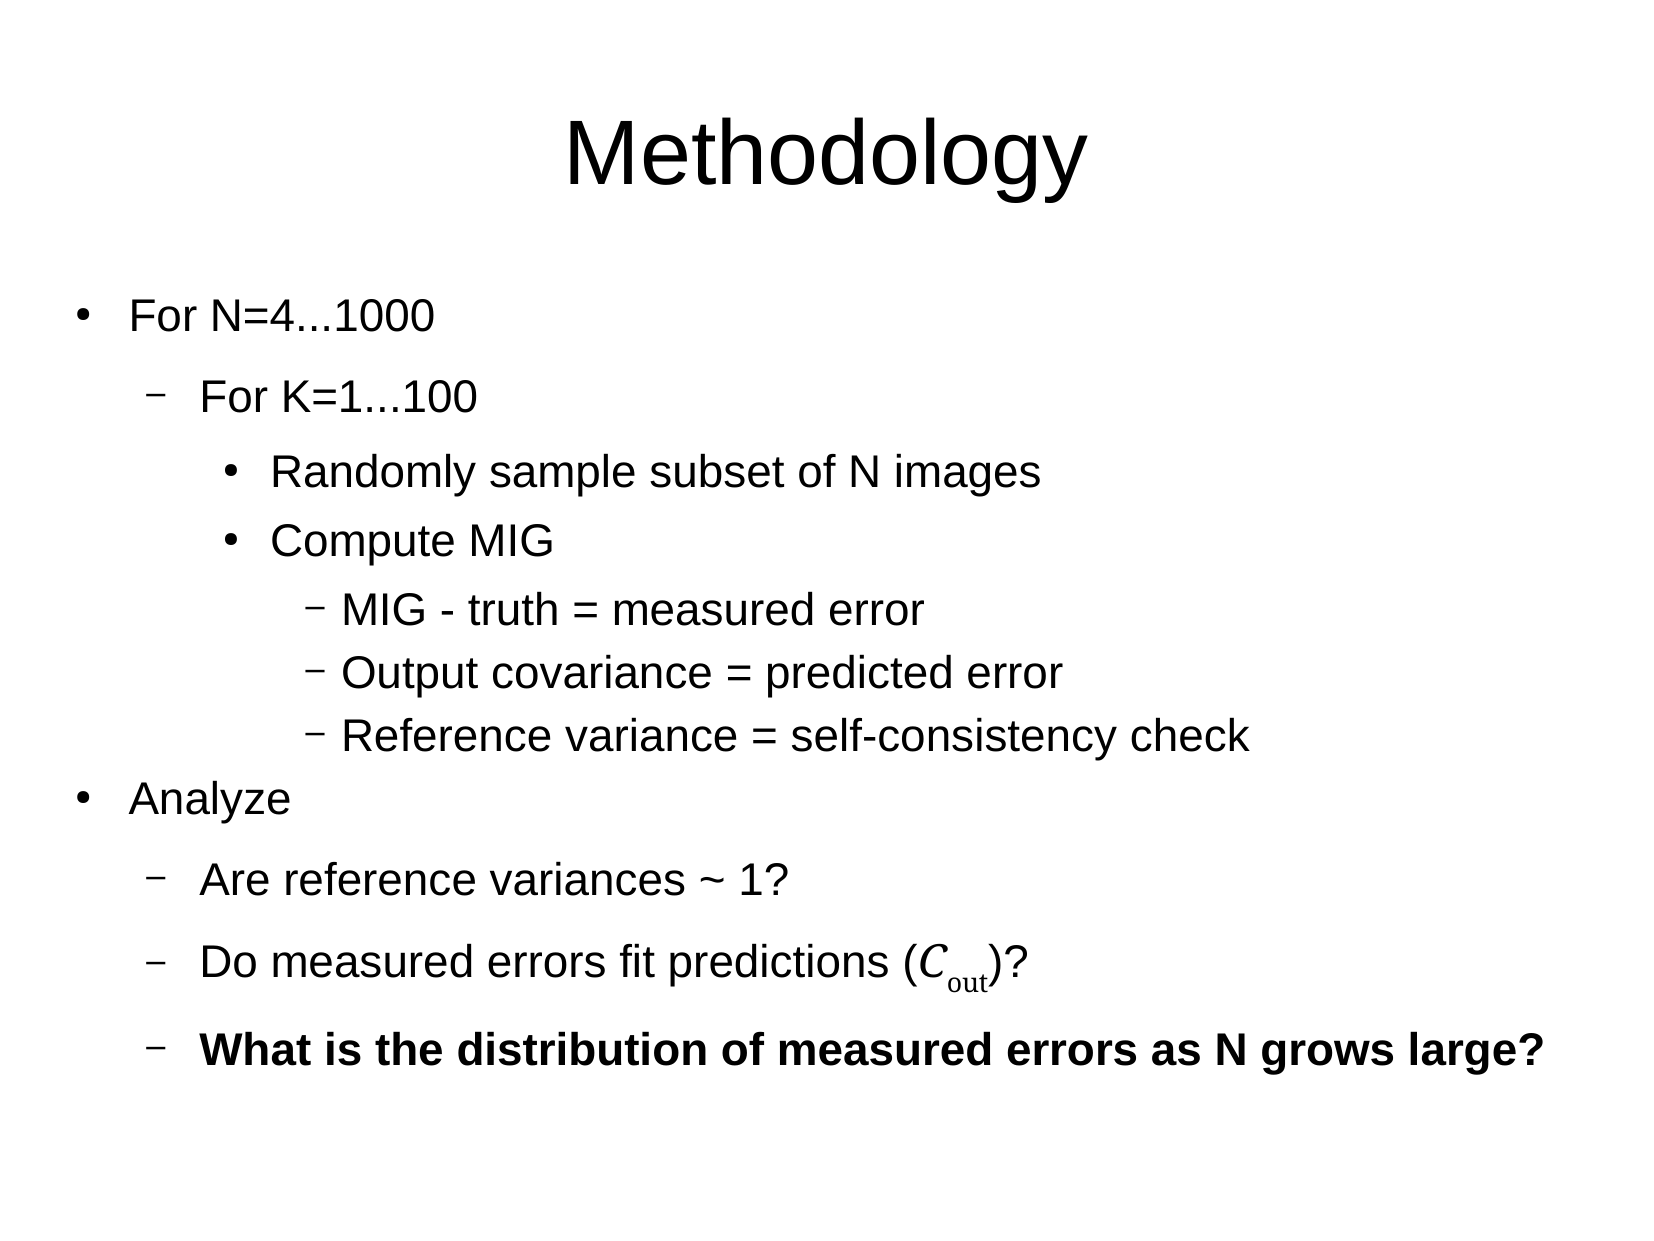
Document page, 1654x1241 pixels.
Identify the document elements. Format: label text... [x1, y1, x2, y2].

title Methodology [82, 49, 1571, 257]
list For N=4...1000 For K=1...100 Randomly sample subset of N images Compute MIG MIG - truth = measured error Output covariance = predicted error Reference variance = self-consistency check Analyze Are reference variances ~ 1? Do measured errors fit predictions (Cout)? What is the distribution of measured errors as N grows large? [57, 290, 1632, 1149]
